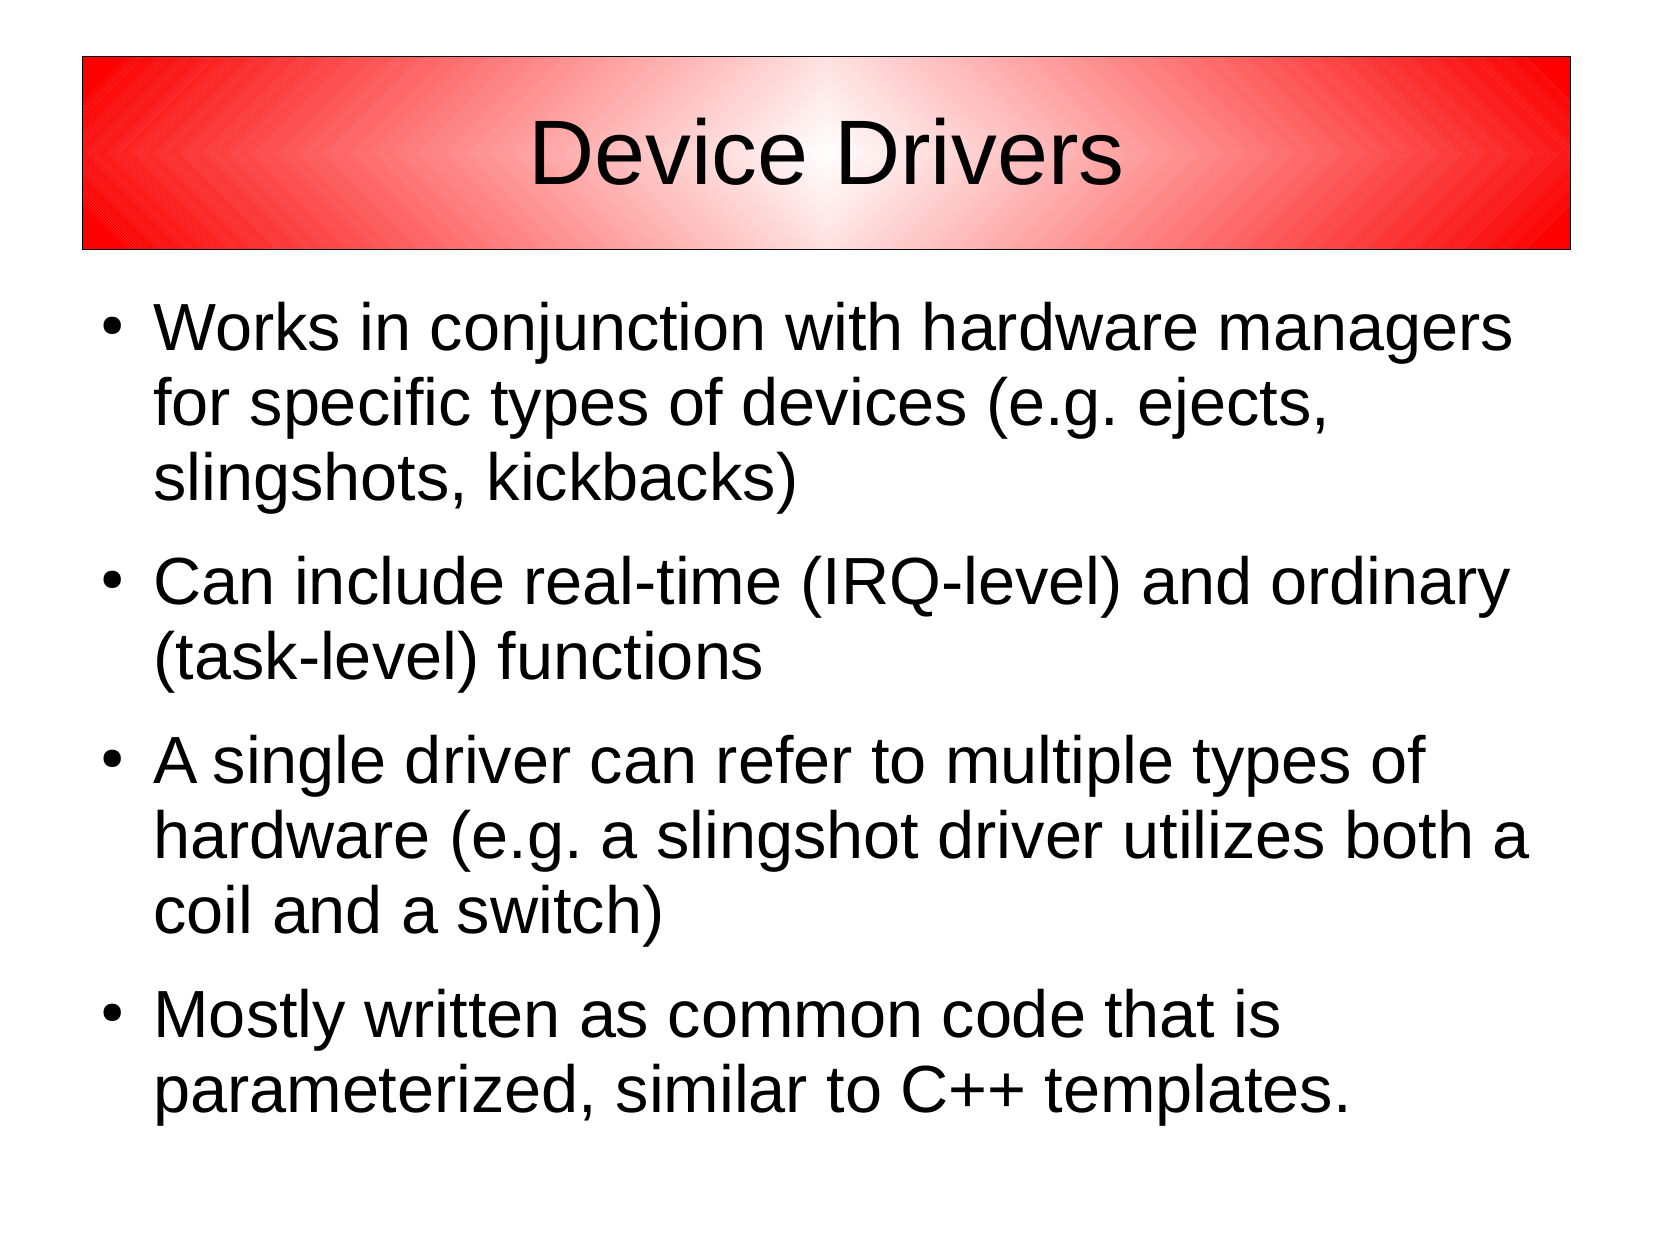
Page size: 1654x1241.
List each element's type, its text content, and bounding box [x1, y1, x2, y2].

list Works in conjunction with hardware managers for specific types of devices (e.g. ejects, slingshots, kickbacks) Can include real-time (IRQ-level) and ordinary (task-level) functions A single driver can refer to multiple types of hardware (e.g. a slingshot driver utilizes both a coil and a switch) Mostly written as common code that is parameterized, similar to C++ templates. [82, 290, 1571, 1127]
title Device Drivers [82, 56, 1571, 250]
